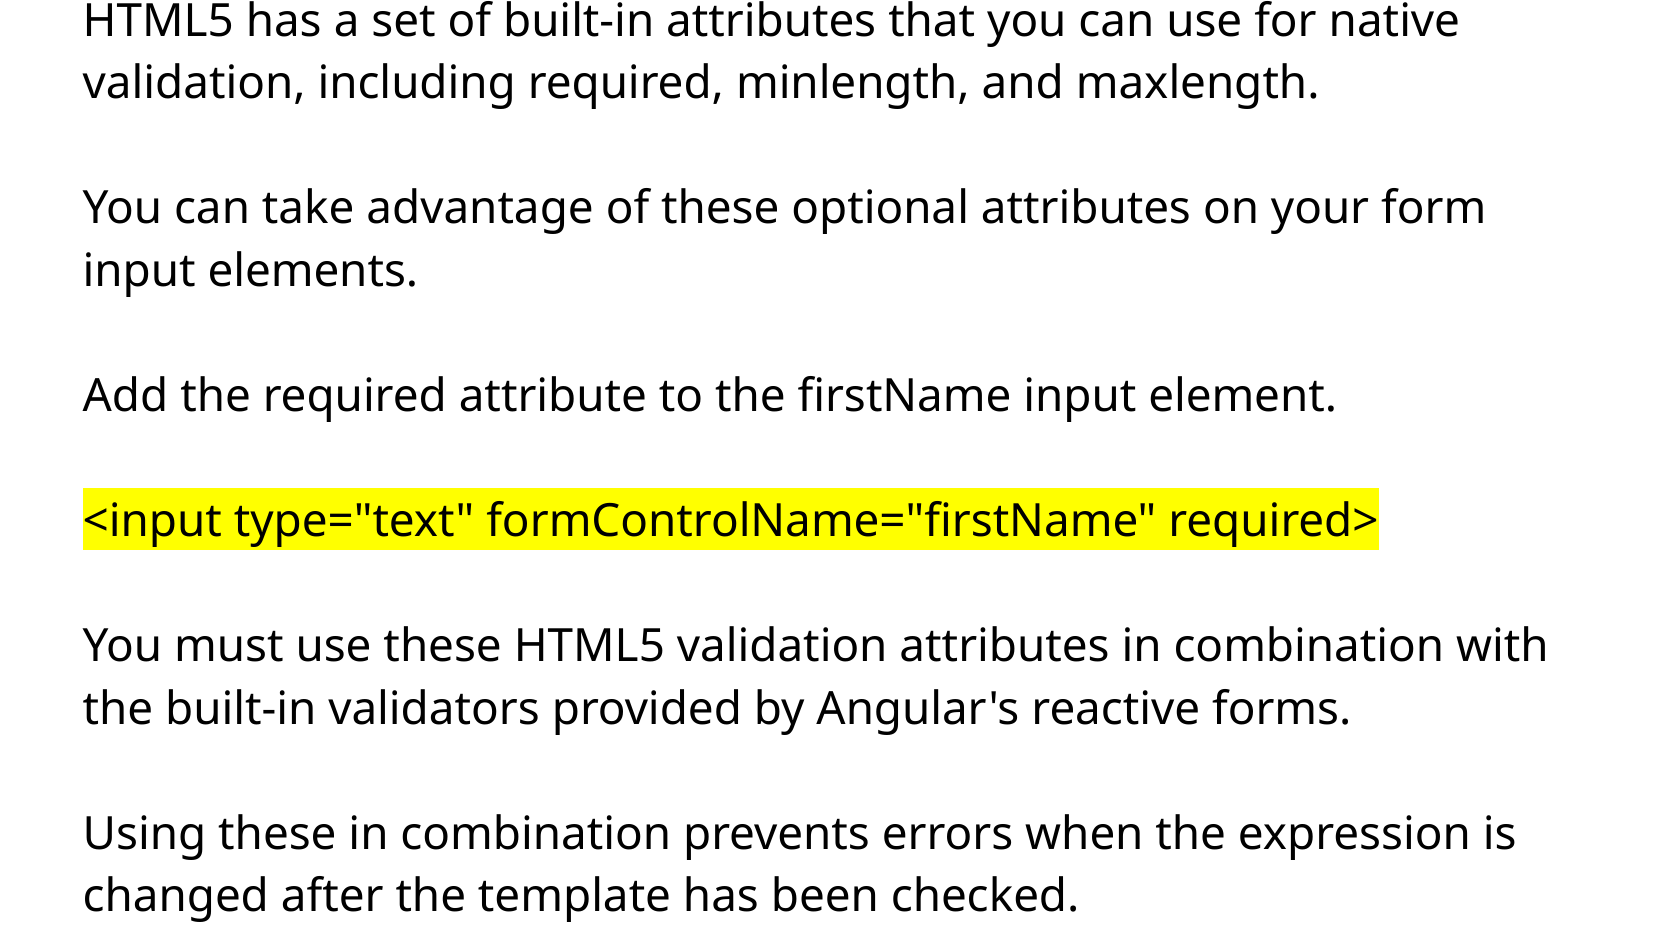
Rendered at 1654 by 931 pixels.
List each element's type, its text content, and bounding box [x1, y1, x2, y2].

subtitle HTML5 has a set of built-in attributes that you can use for native validation, including required, minlength, and maxlength. You can take advantage of these optional attributes on your form input elements. Add the required attribute to the firstName input element. <input type="text" formControlName="firstName" required> You must use these HTML5 validation attributes in combination with the built-in validators provided by Angular's reactive forms. Using these in combination prevents errors when the expression is changed after the template has been checked. [82, 121, 1571, 854]
